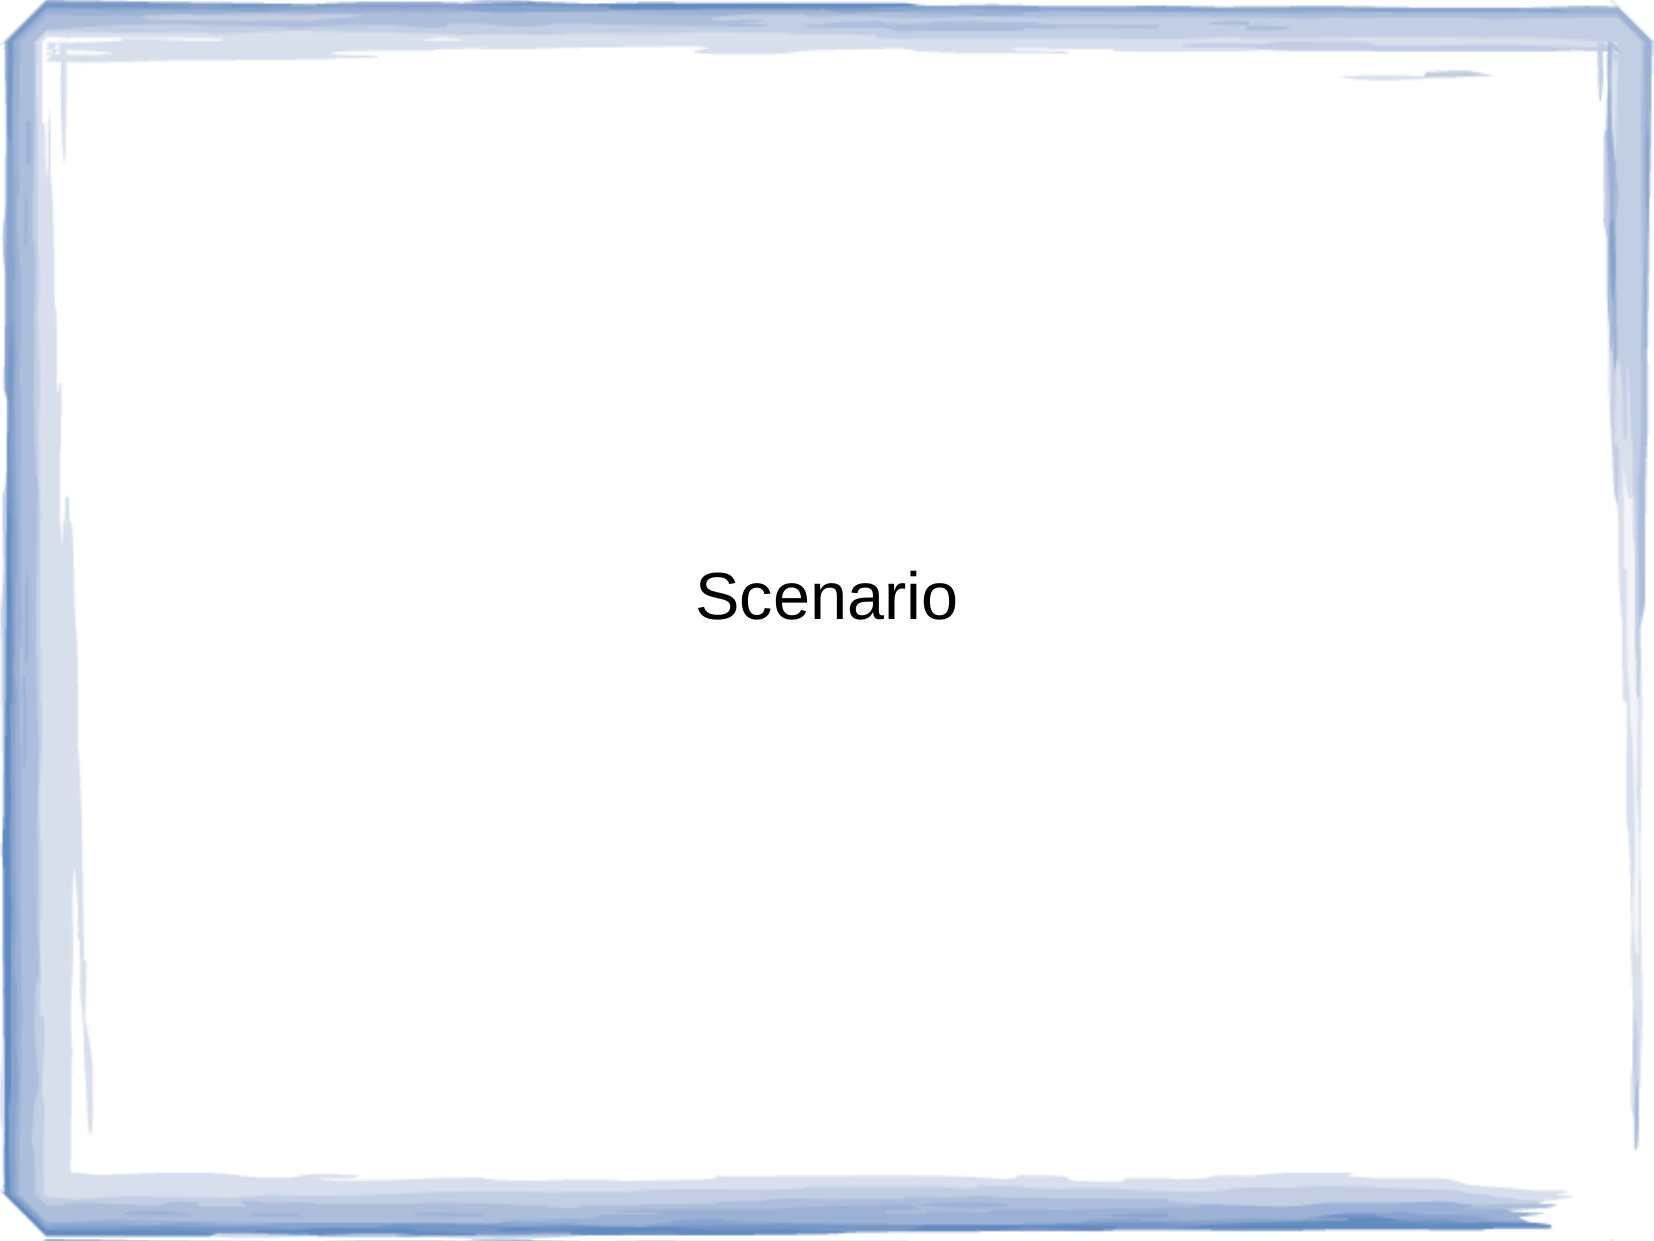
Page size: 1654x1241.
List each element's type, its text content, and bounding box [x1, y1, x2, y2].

picture [0, 0, 1654, 1241]
subtitle Scenario [82, 49, 1571, 1144]
